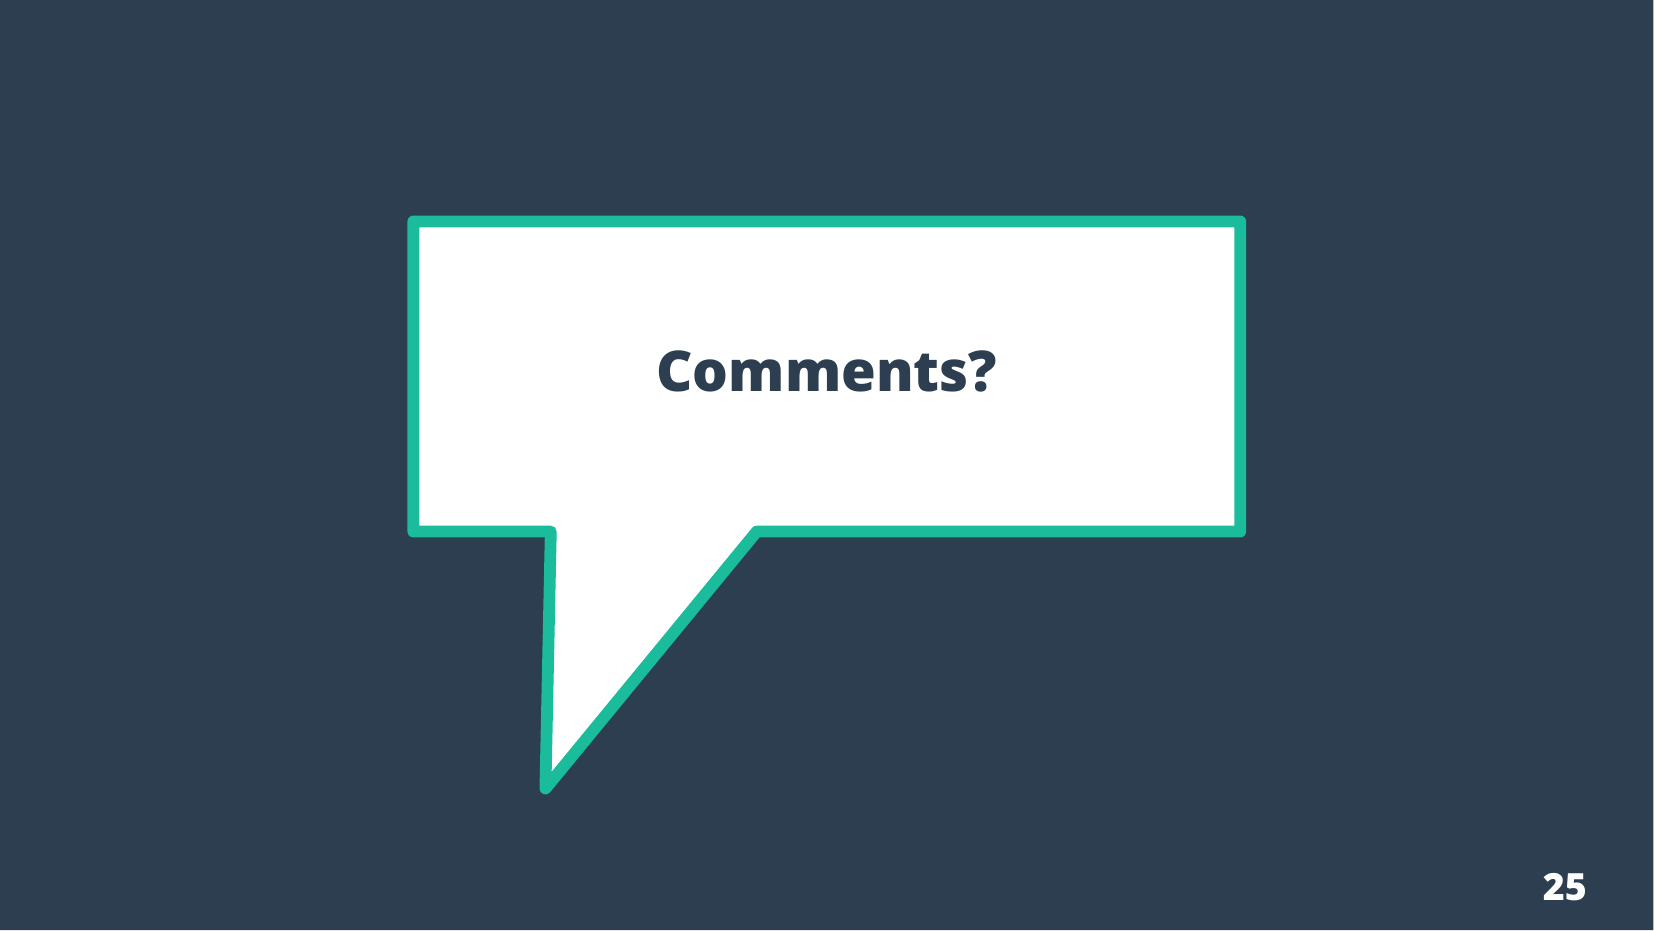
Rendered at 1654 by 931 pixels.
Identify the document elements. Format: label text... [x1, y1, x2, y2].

title Comments? [442, 236, 1211, 502]
